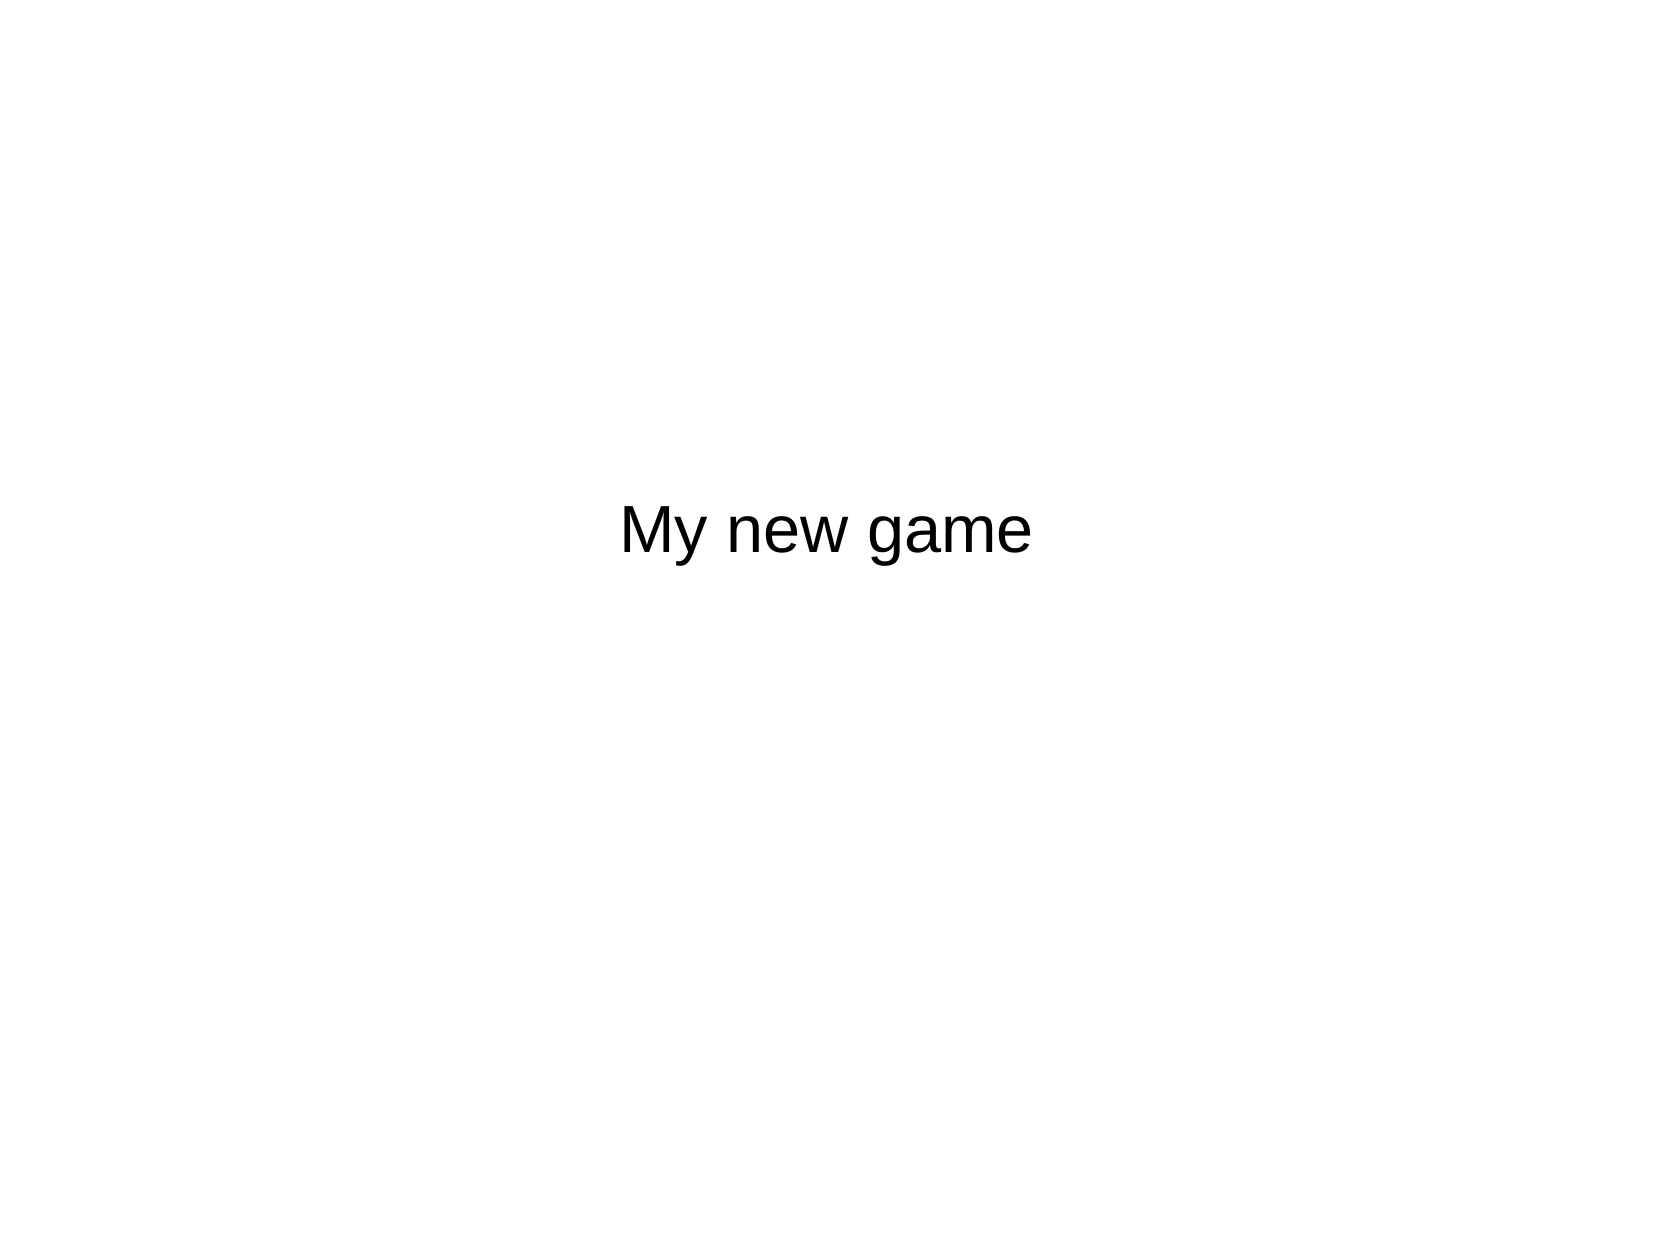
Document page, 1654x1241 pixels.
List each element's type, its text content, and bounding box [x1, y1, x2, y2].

subtitle My new game [82, 49, 1571, 1010]
